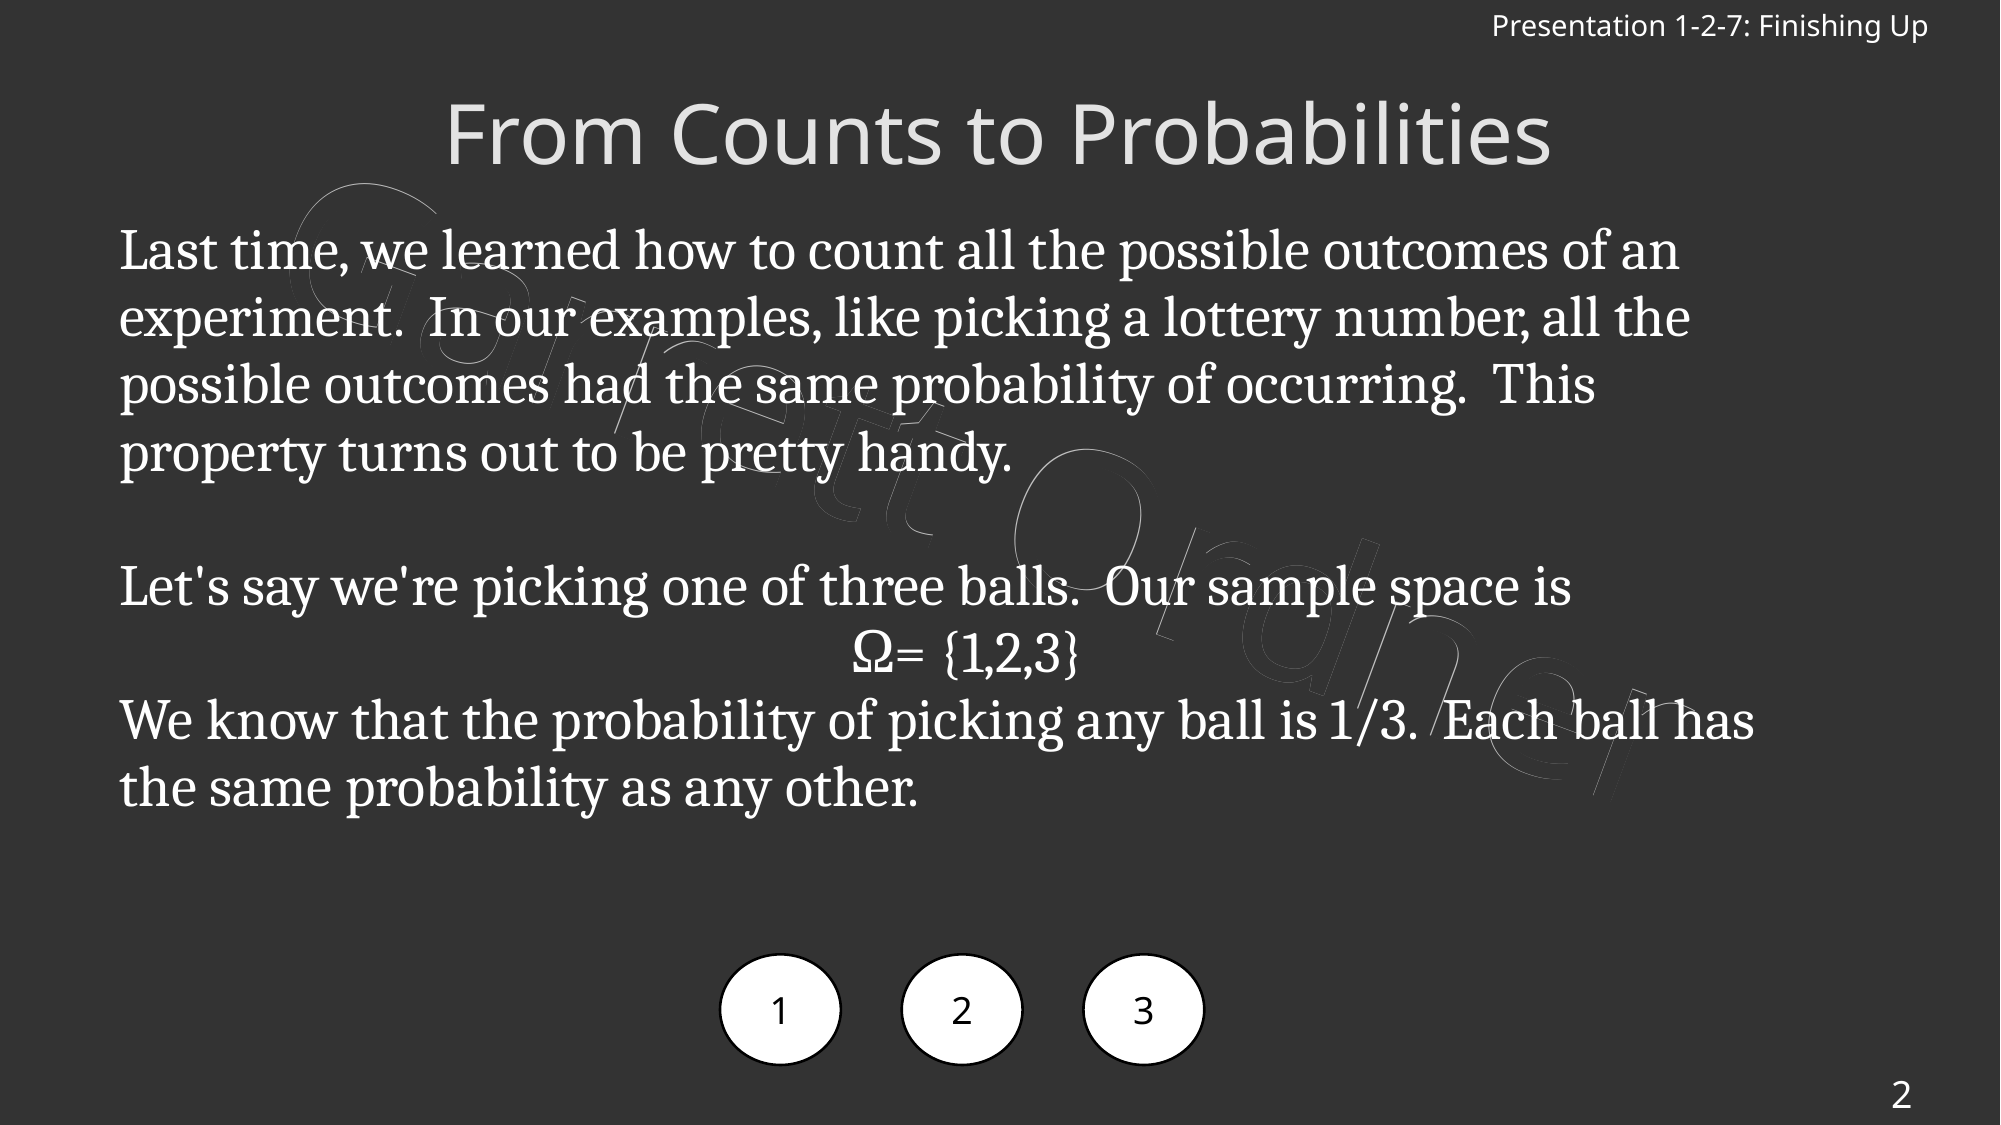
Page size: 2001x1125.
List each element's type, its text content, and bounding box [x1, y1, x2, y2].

text_box 3 [1083, 954, 1205, 1066]
title From Counts to Probabilities [136, 73, 1862, 280]
text_box 1 [720, 954, 841, 1066]
text_box Last time, we learned how to count all the possible outcomes of an experiment. In our examples, like picking a lottery number, all the possible outcomes had the same probability of occurring. This property turns out to be pretty handy. Let's say we're picking one of three balls. Our sample space is Ω= {1,2,3} We know that the probability of picking any ball is 1/3. Each ball has the same probability as any other. [105, 210, 1831, 908]
text_box 2 [901, 954, 1023, 1066]
slide_number <number> [1876, 1063, 2000, 1124]
